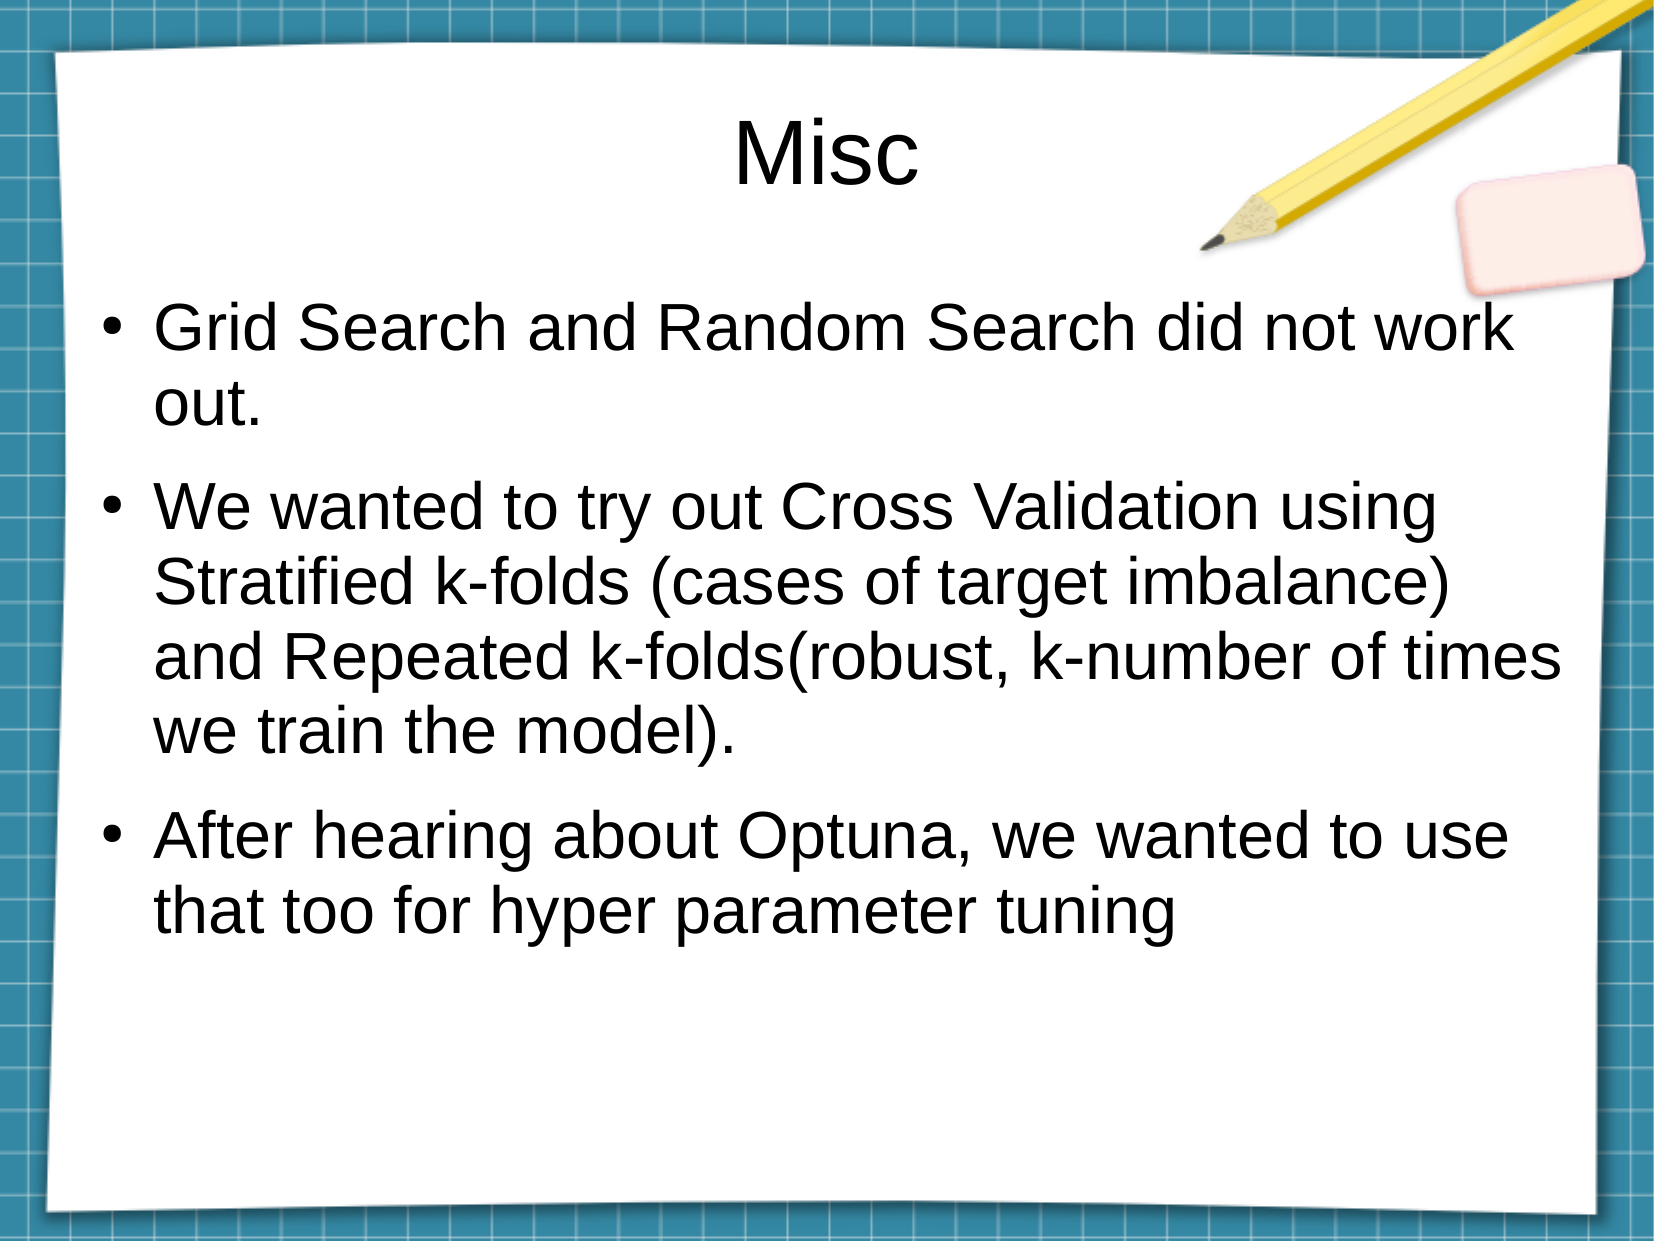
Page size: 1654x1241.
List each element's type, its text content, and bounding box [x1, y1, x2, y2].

picture [0, 0, 1654, 1241]
list Grid Search and Random Search did not work out. We wanted to try out Cross Validation using Stratified k-folds (cases of target imbalance) and Repeated k-folds(robust, k-number of times we train the model). After hearing about Optuna, we wanted to use that too for hyper parameter tuning [82, 290, 1571, 1010]
title Misc [82, 49, 1571, 257]
